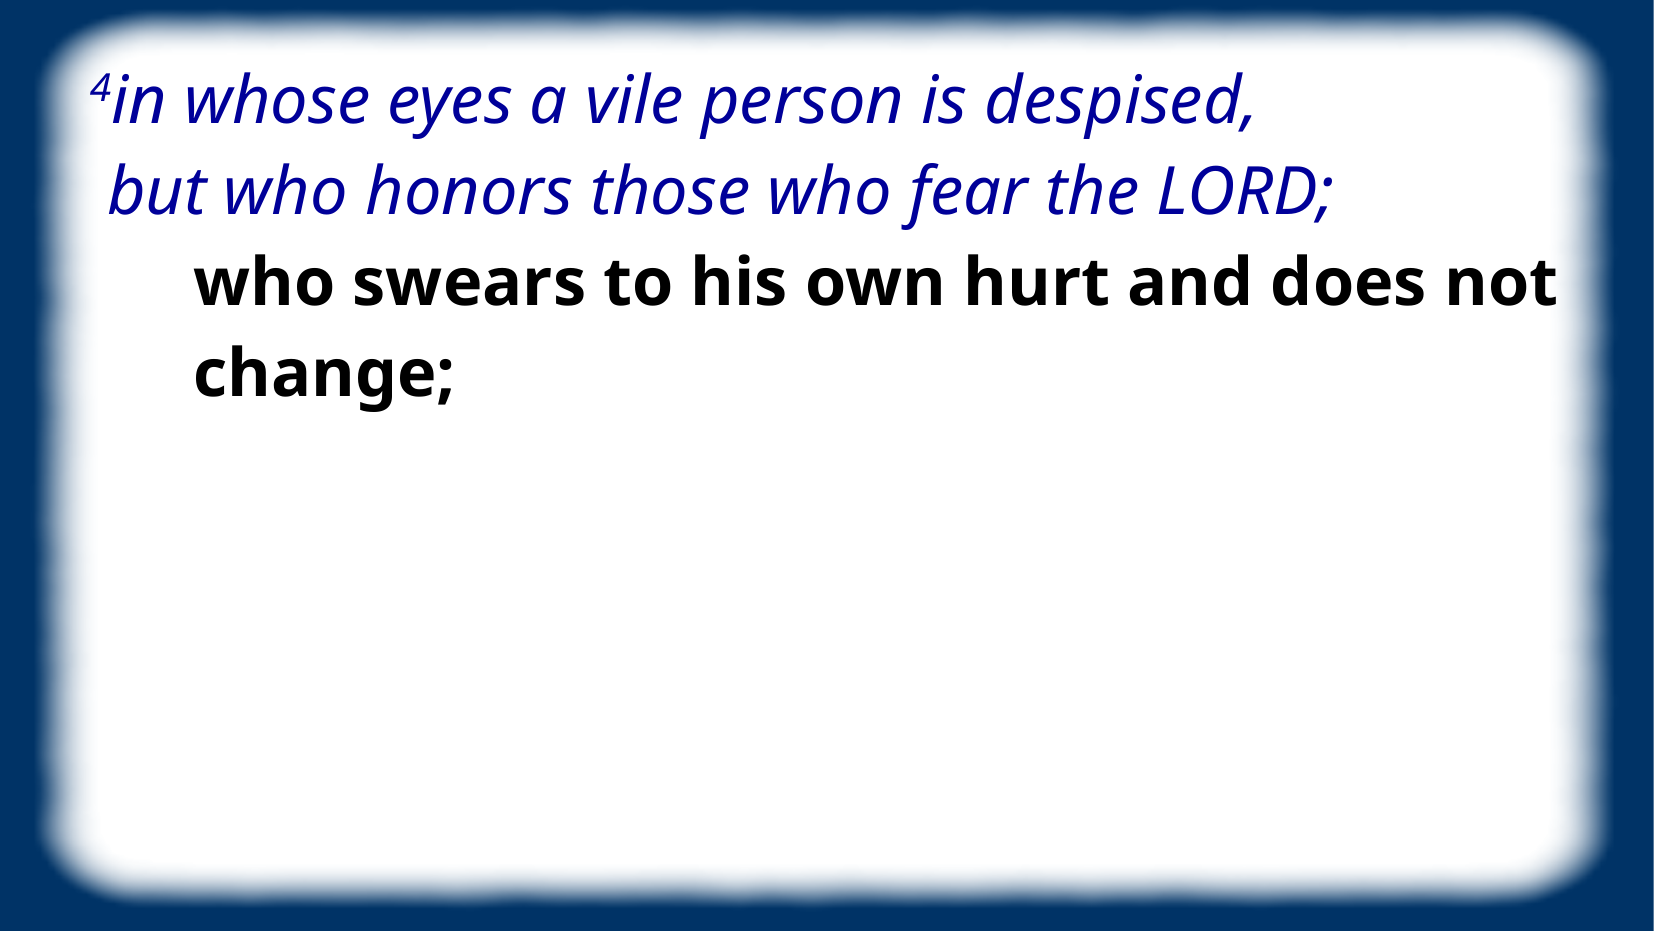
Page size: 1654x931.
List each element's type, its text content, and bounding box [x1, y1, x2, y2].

text_box 4in whose eyes a vile person is despised, but who honors those who fear the LORD; who swears to his own hurt and does not change; [75, 45, 1576, 421]
picture [0, 0, 1654, 931]
